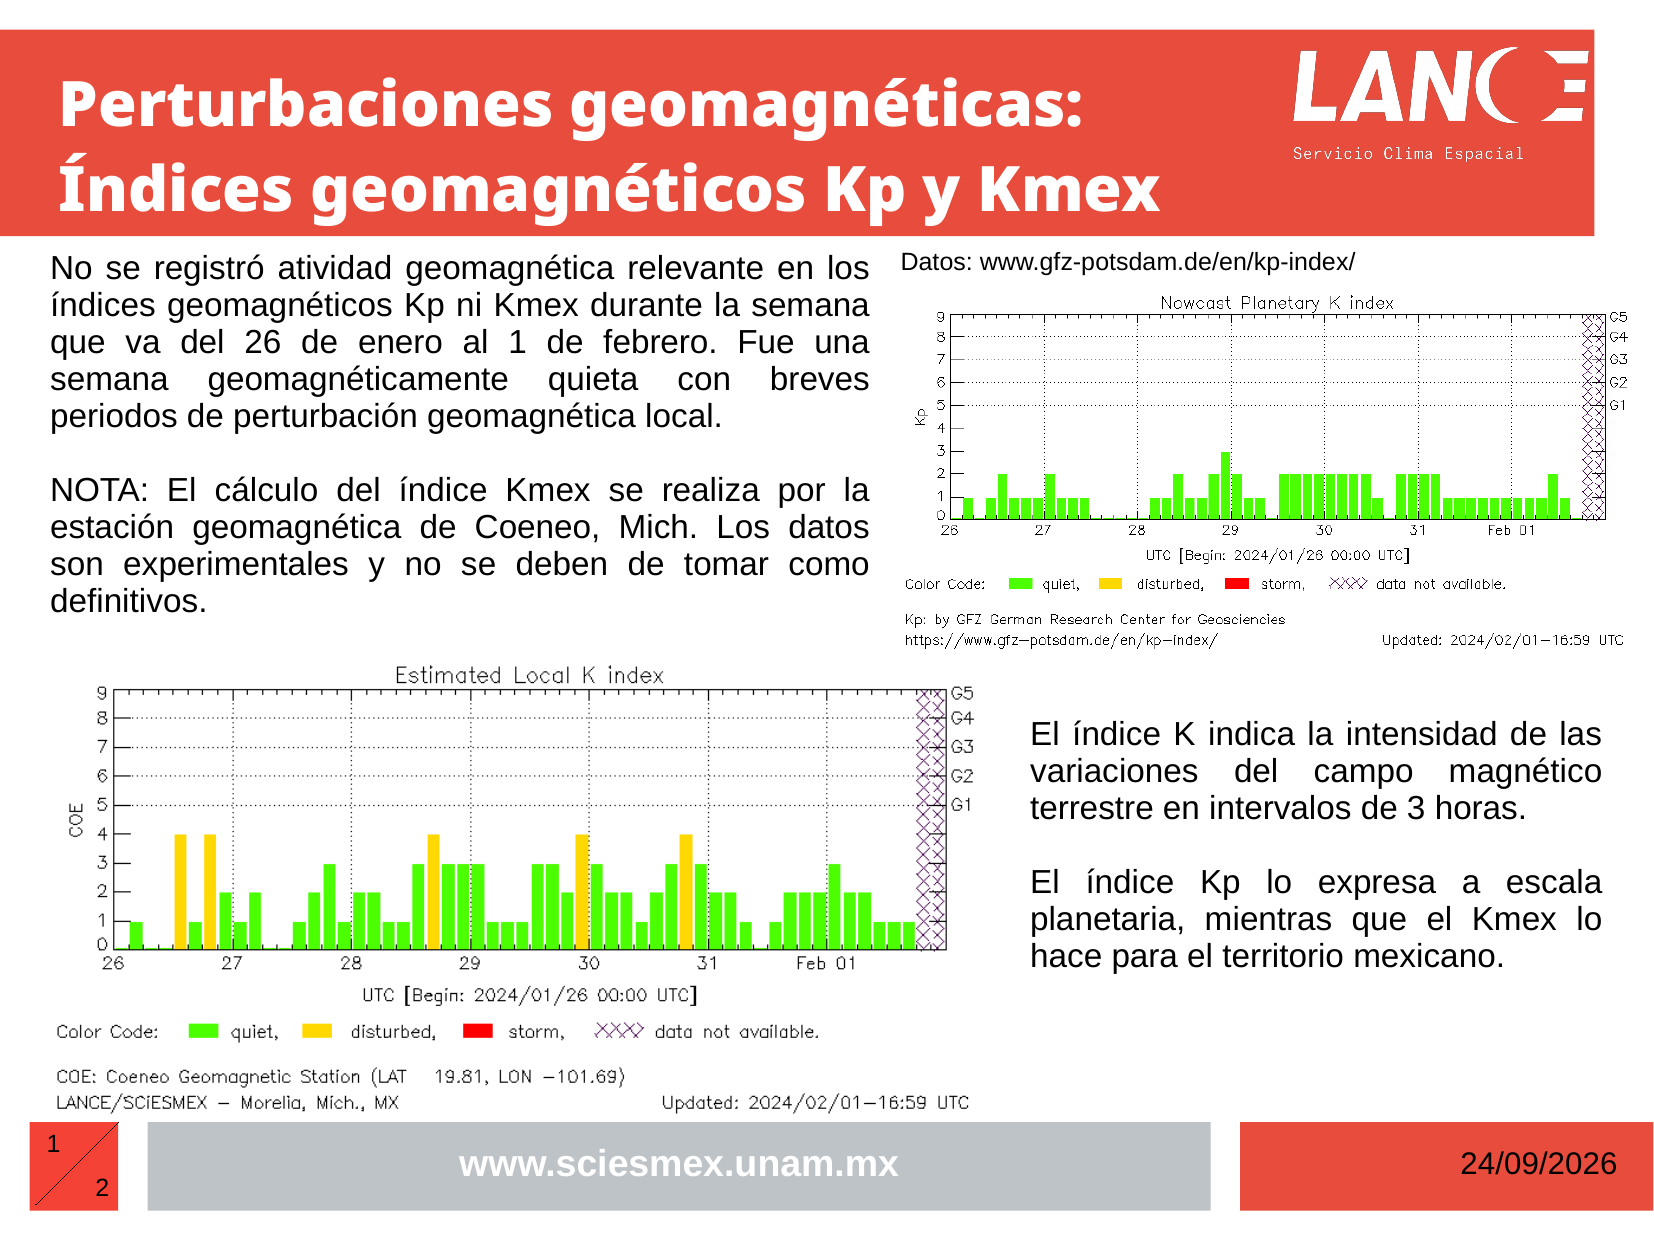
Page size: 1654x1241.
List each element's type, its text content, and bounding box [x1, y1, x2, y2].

text_box www.sciesmex.unam.mx [153, 1122, 1205, 1205]
picture [1293, 47, 1589, 162]
text_box <número> [31, 1122, 176, 1170]
text_box El índice K indica la intensidad de las variaciones del campo magnético terrestre en intervalos de 3 horas. El índice Kp lo expresa a escala planetaria, mientras que el Kmex lo hace para el territorio mexicano. [1015, 707, 1619, 1052]
picture [47, 277, 1642, 1116]
text_box 01/02/2024 [1424, 1122, 1654, 1205]
title Perturbaciones geomagnéticas: Índices geomagnéticos Kp y Kmex [59, 59, 1312, 207]
text_box 2 [35, 1151, 125, 1209]
text_box No se registró atividad geomagnética relevante en los índices geomagnéticos Kp ni Kmex durante la semana que va del 26 de enero al 1 de febrero. Fue una semana geomagnéticamente quieta con breves periodos de perturbación geomagnética local. NOTA: El cálculo del índice Kmex se realiza por la estación geomagnética de Coeneo, Mich. Los datos son experimentales y no se deben de tomar como definitivos. [35, 242, 886, 739]
text_box Datos: www.gfz-potsdam.de/en/kp-index/ [885, 240, 1654, 284]
